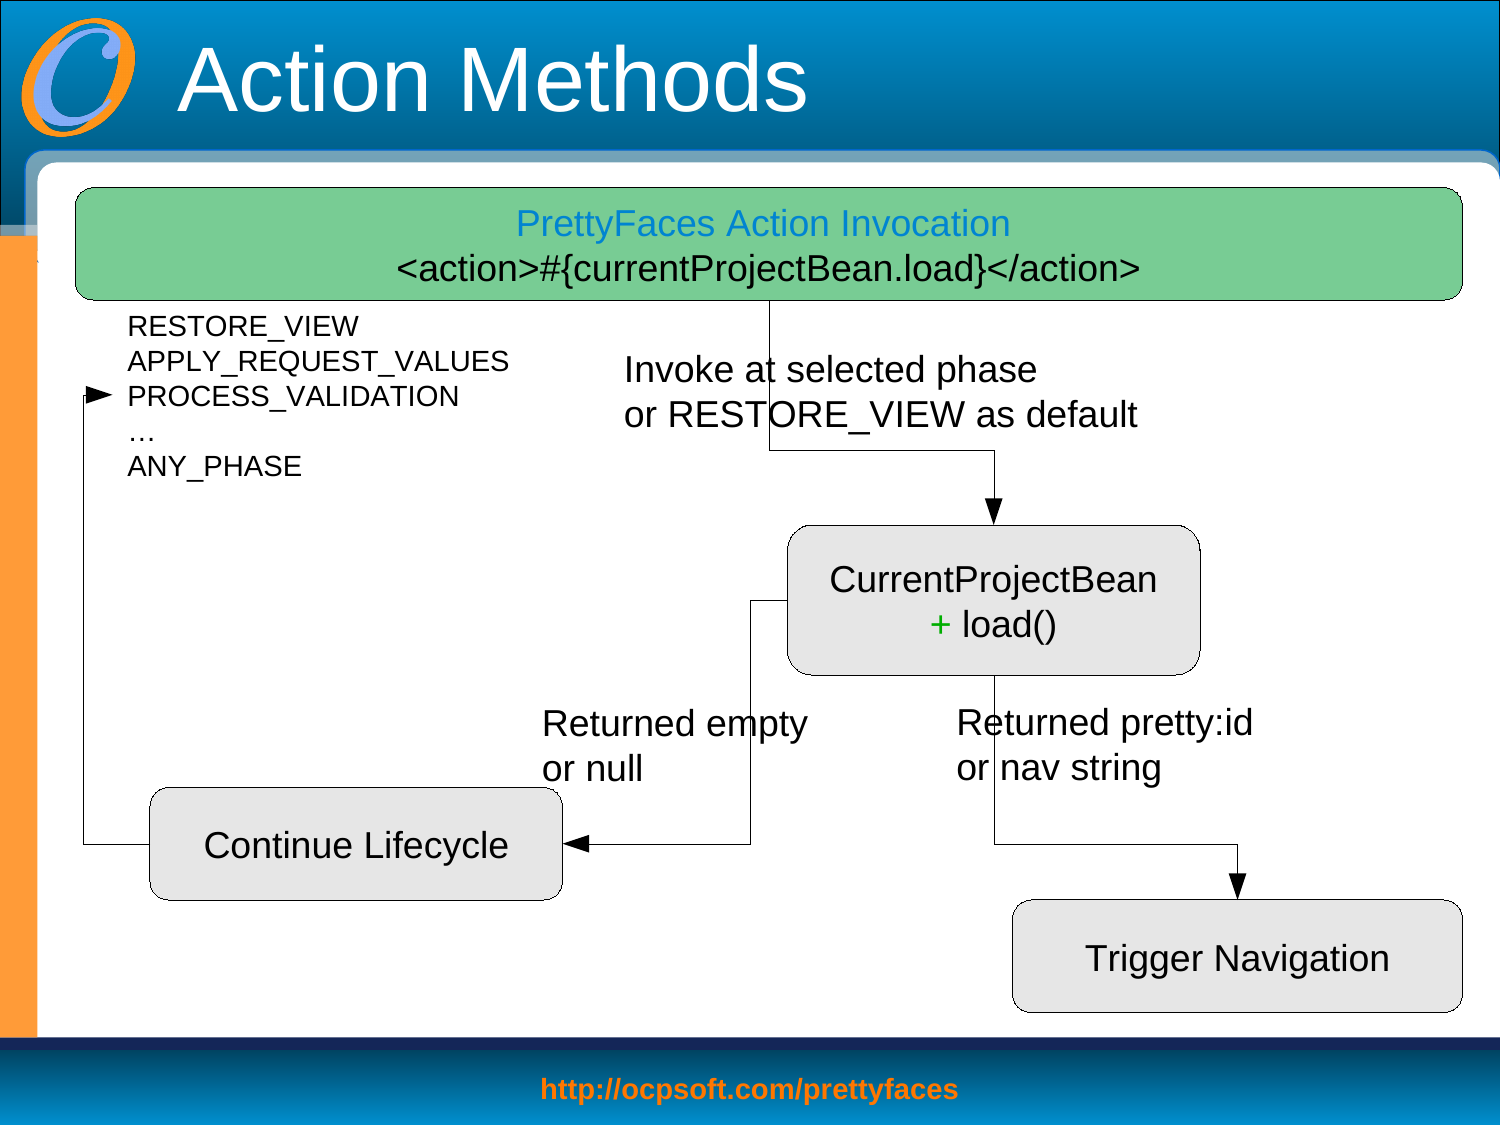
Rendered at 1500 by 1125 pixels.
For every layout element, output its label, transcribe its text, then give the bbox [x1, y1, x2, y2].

text_box PrettyFaces Action Invocation <action>#{currentProjectBean.load}</action> [75, 187, 1463, 301]
text_box Trigger Navigation [1012, 899, 1463, 1013]
text_box CurrentProjectBean + load() [787, 525, 1201, 676]
picture [22, 19, 135, 136]
text_box Continue Lifecycle [149, 787, 563, 901]
title Action Methods [162, 11, 1463, 138]
text_box RESTORE_VIEW APPLY_REQUEST_VALUES PROCESS_VALIDATION … ANY_PHASE [112, 299, 676, 490]
